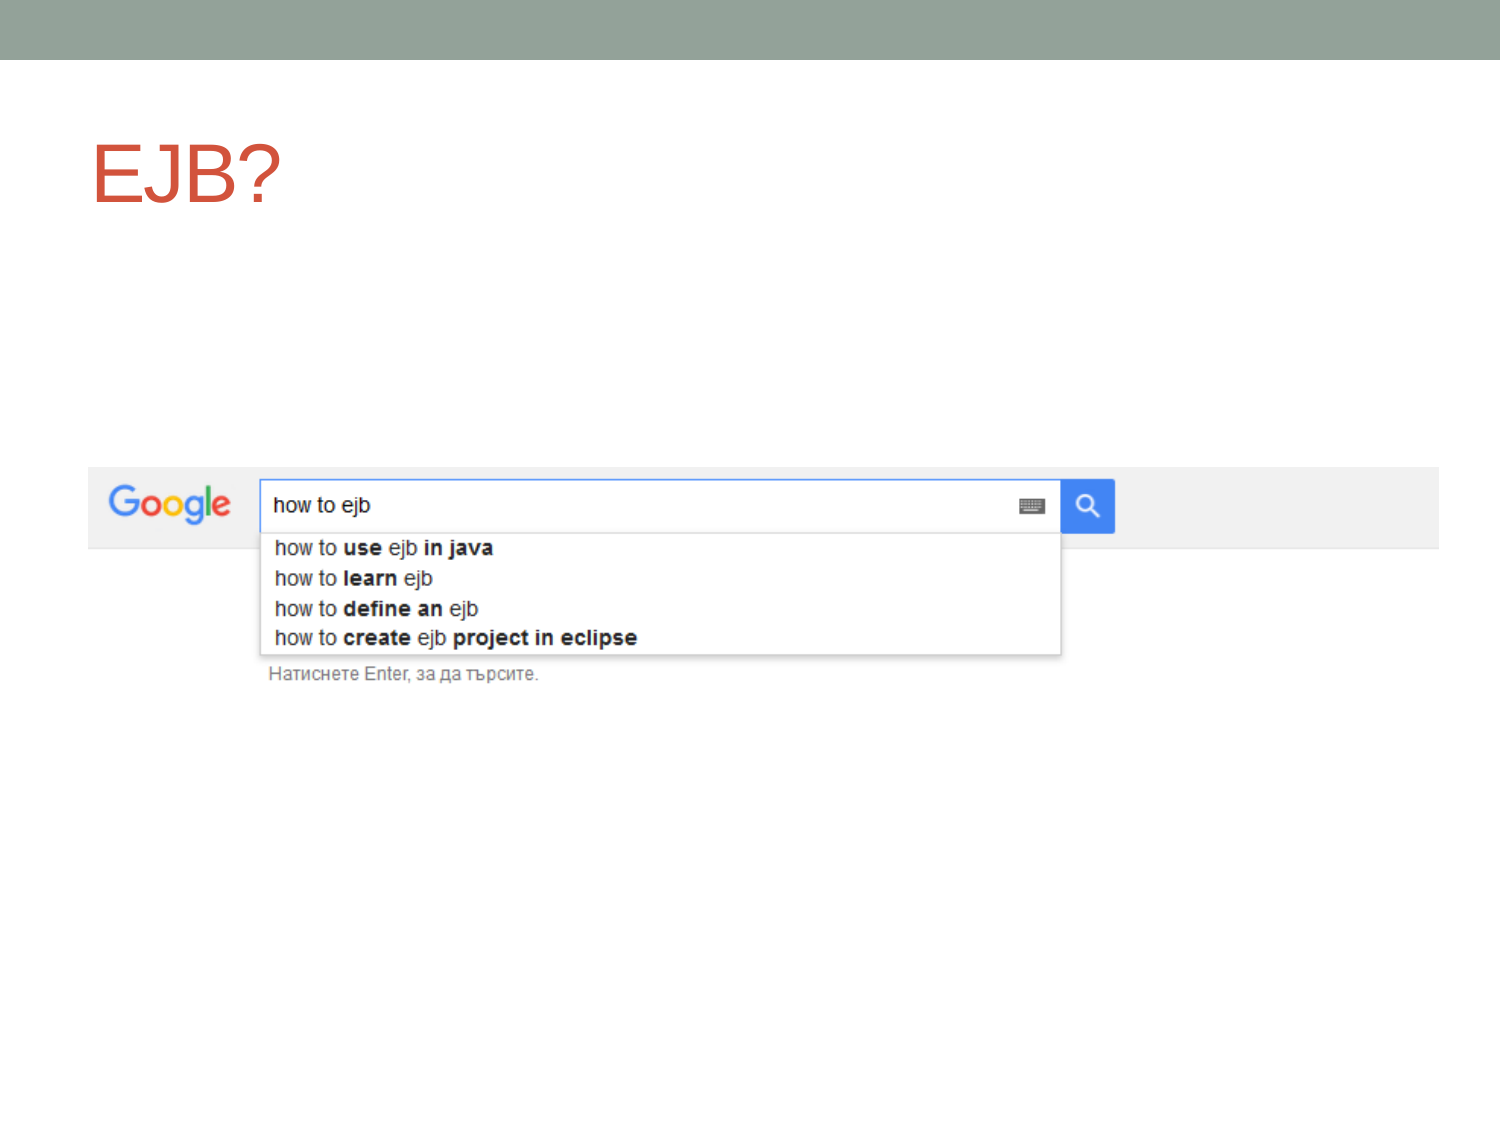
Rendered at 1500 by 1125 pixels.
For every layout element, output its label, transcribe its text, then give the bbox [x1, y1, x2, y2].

picture [88, 468, 1439, 749]
title EJB? [75, 87, 1426, 251]
